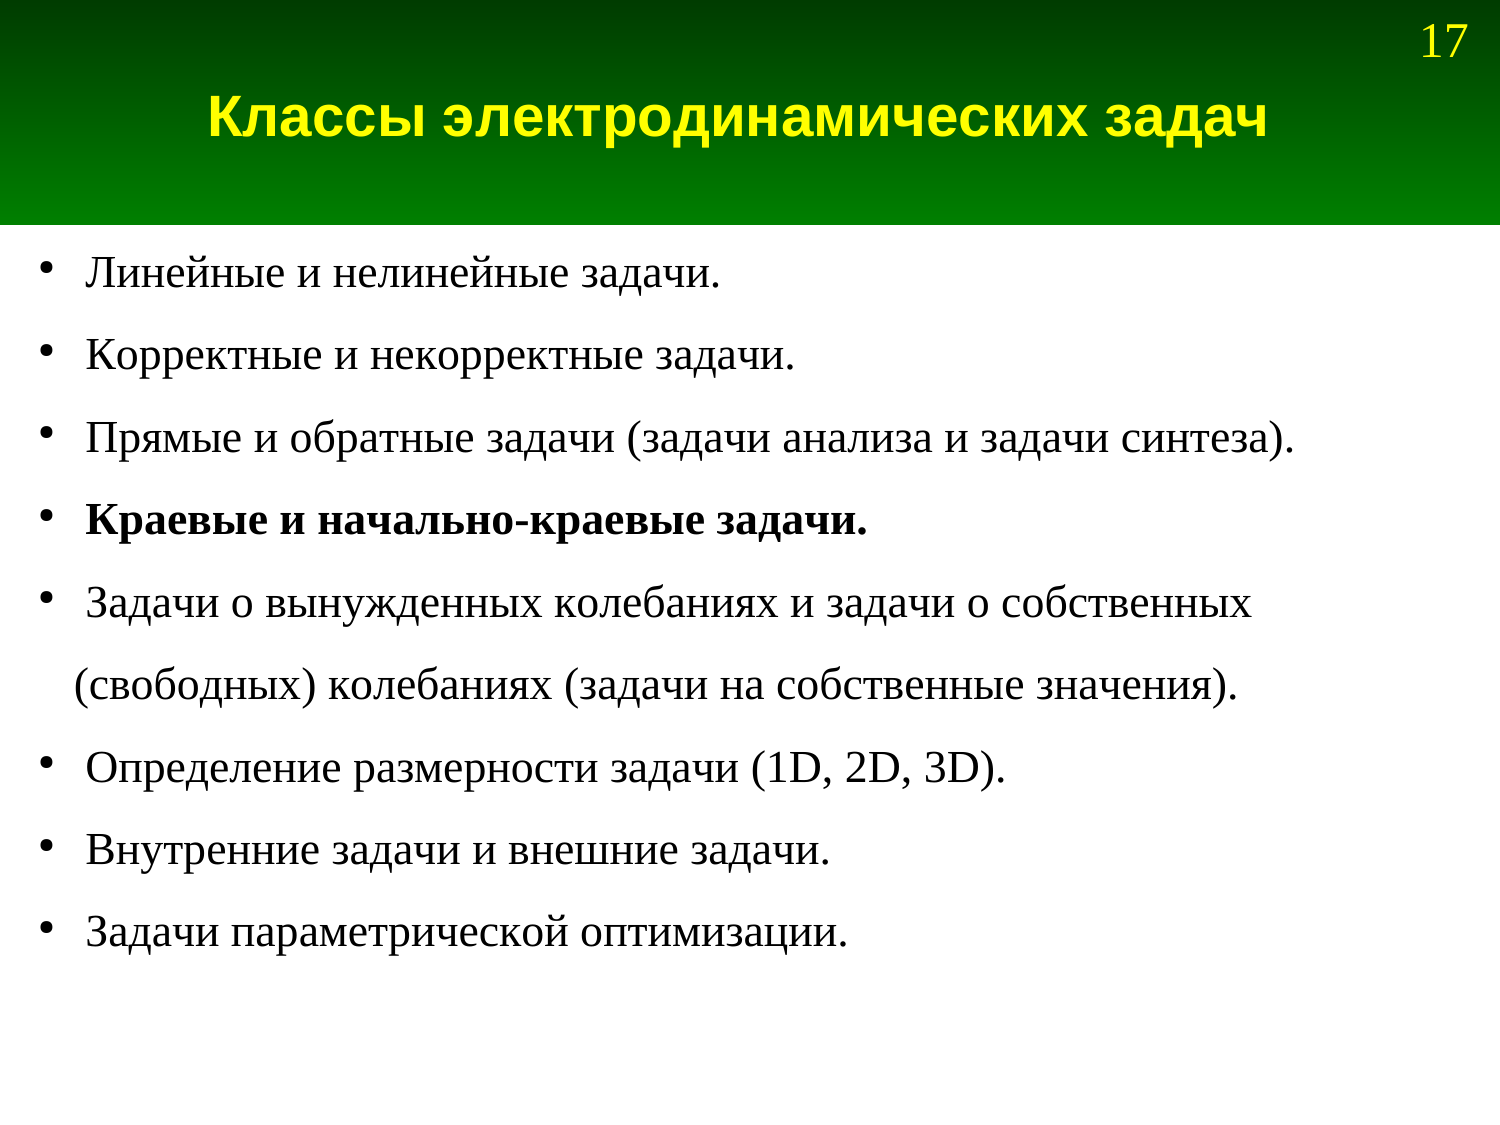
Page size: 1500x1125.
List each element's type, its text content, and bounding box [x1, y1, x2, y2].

text_box Линейные и нелинейные задачи. Корректные и некорректные задачи. Прямые и обратные задачи (задачи анализа и задачи синтеза). Краевые и начально-краевые задачи. Задачи о вынужденных колебаниях и задачи о собственных (свободных) колебаниях (задачи на собственные значения). Определение размерности задачи (1D, 2D, 3D). Внутренние задачи и внешние задачи. Задачи параметрической оптимизации. [23, 206, 1500, 1122]
title Классы электродинамических задач [88, 18, 1389, 206]
